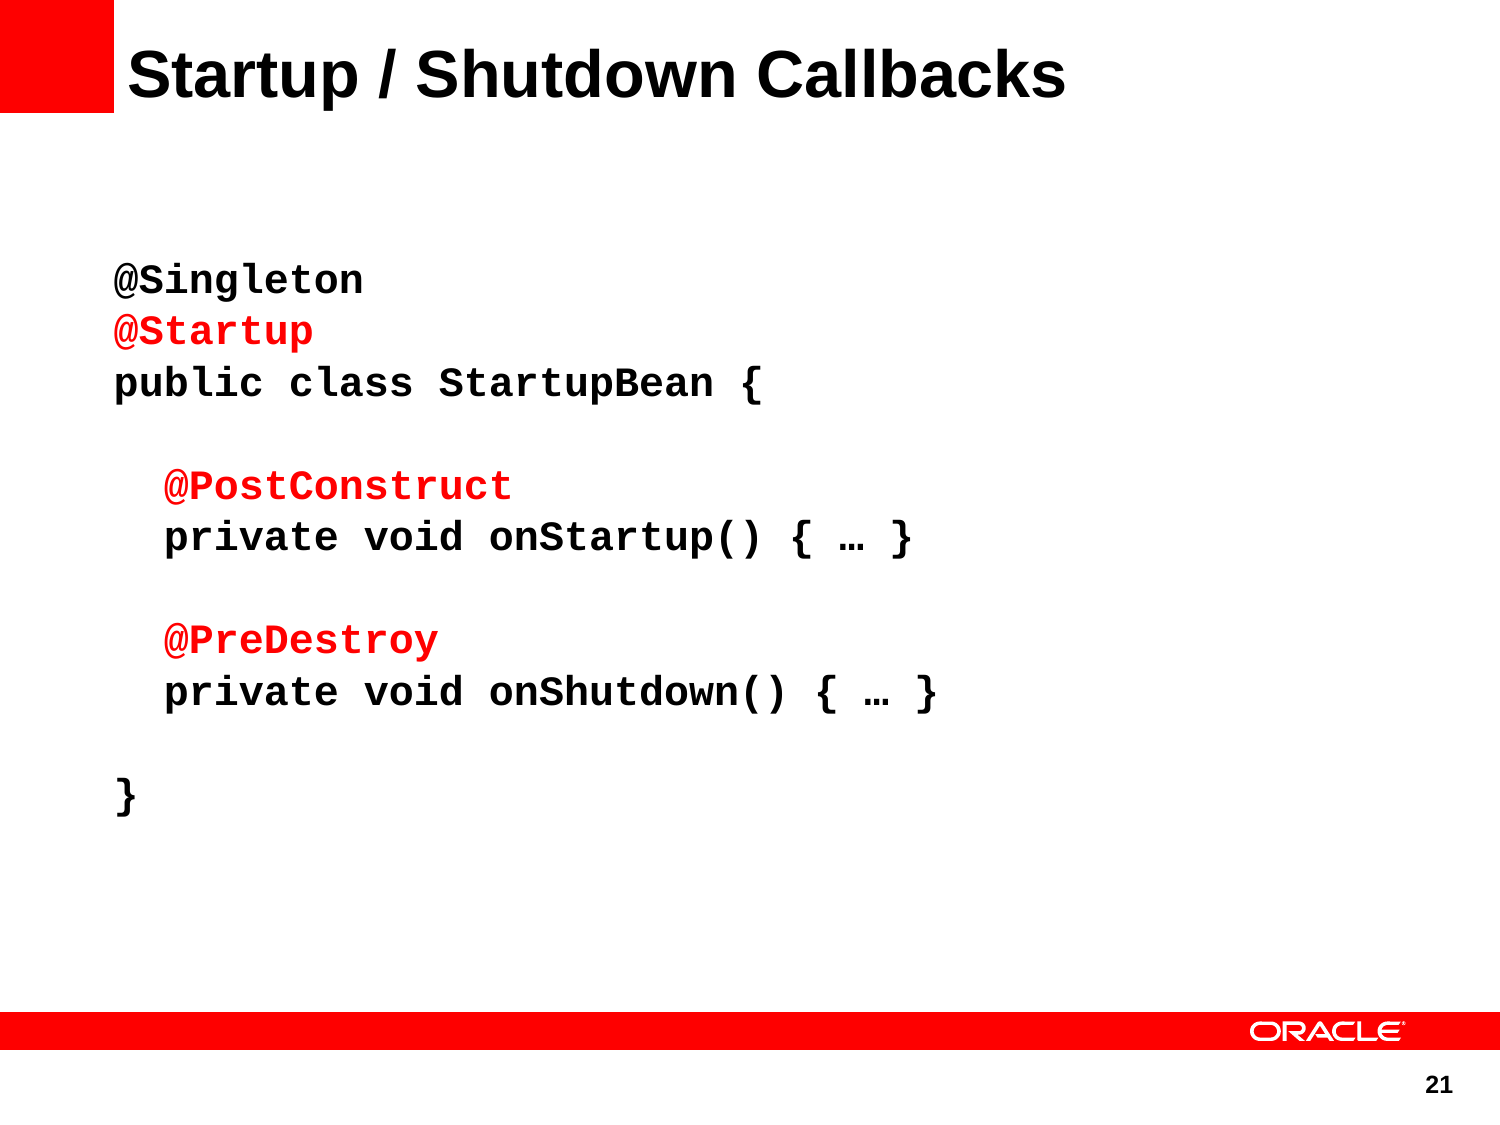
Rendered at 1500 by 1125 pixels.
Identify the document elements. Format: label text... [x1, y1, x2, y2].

picture [0, 0, 114, 113]
text_box @Singleton @Startup public class StartupBean { @PostConstruct private void onStartup() { … } @PreDestroy private void onShutdown() { … } } [113, 250, 1299, 925]
picture [0, 1012, 1500, 1050]
title Startup / Shutdown Callbacks [127, 36, 1386, 185]
